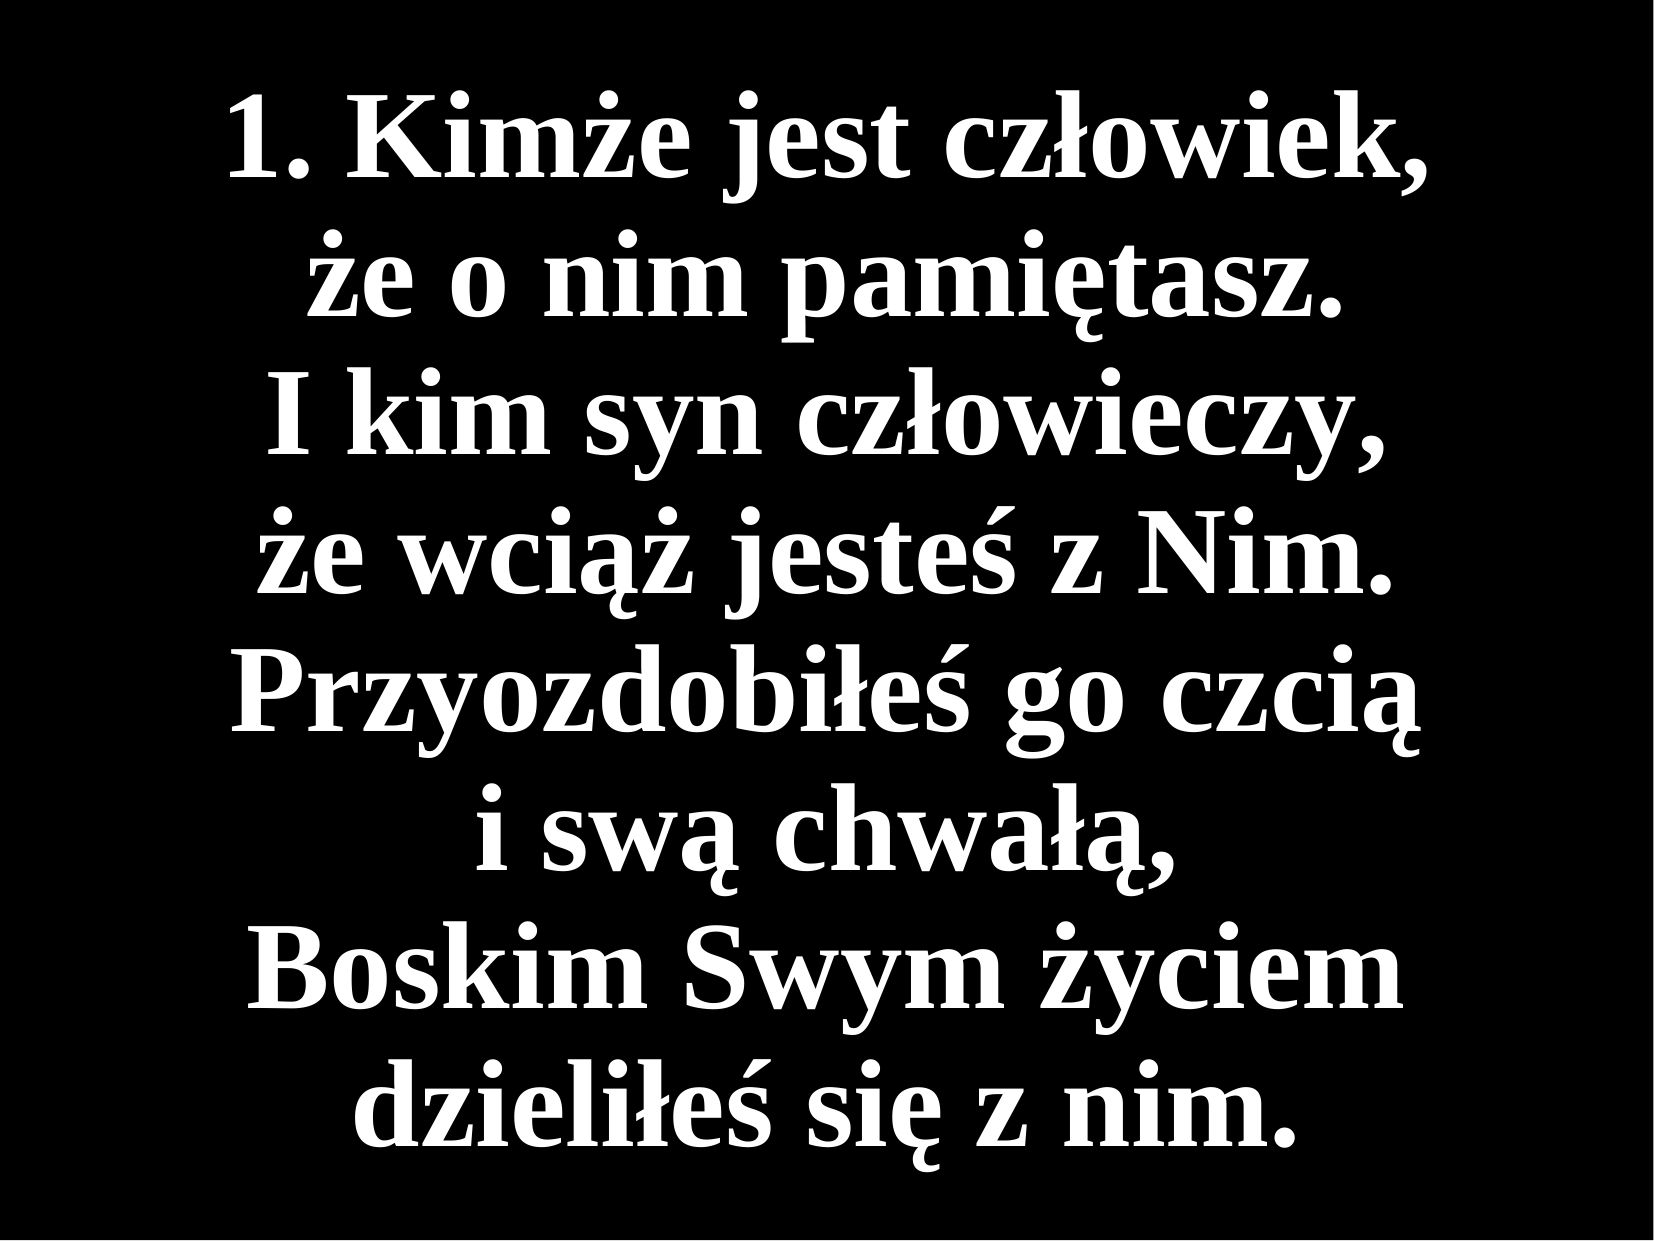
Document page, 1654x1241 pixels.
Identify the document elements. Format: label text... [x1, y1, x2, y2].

title 1. Kimże jest człowiek, że o nim pamiętasz. I kim syn człowieczy, że wciąż jesteś z Nim. Przyozdobiłeś go czcią i swą chwałą, Boskim Swym życiem dzieliłeś się z nim. [0, 0, 1654, 1241]
